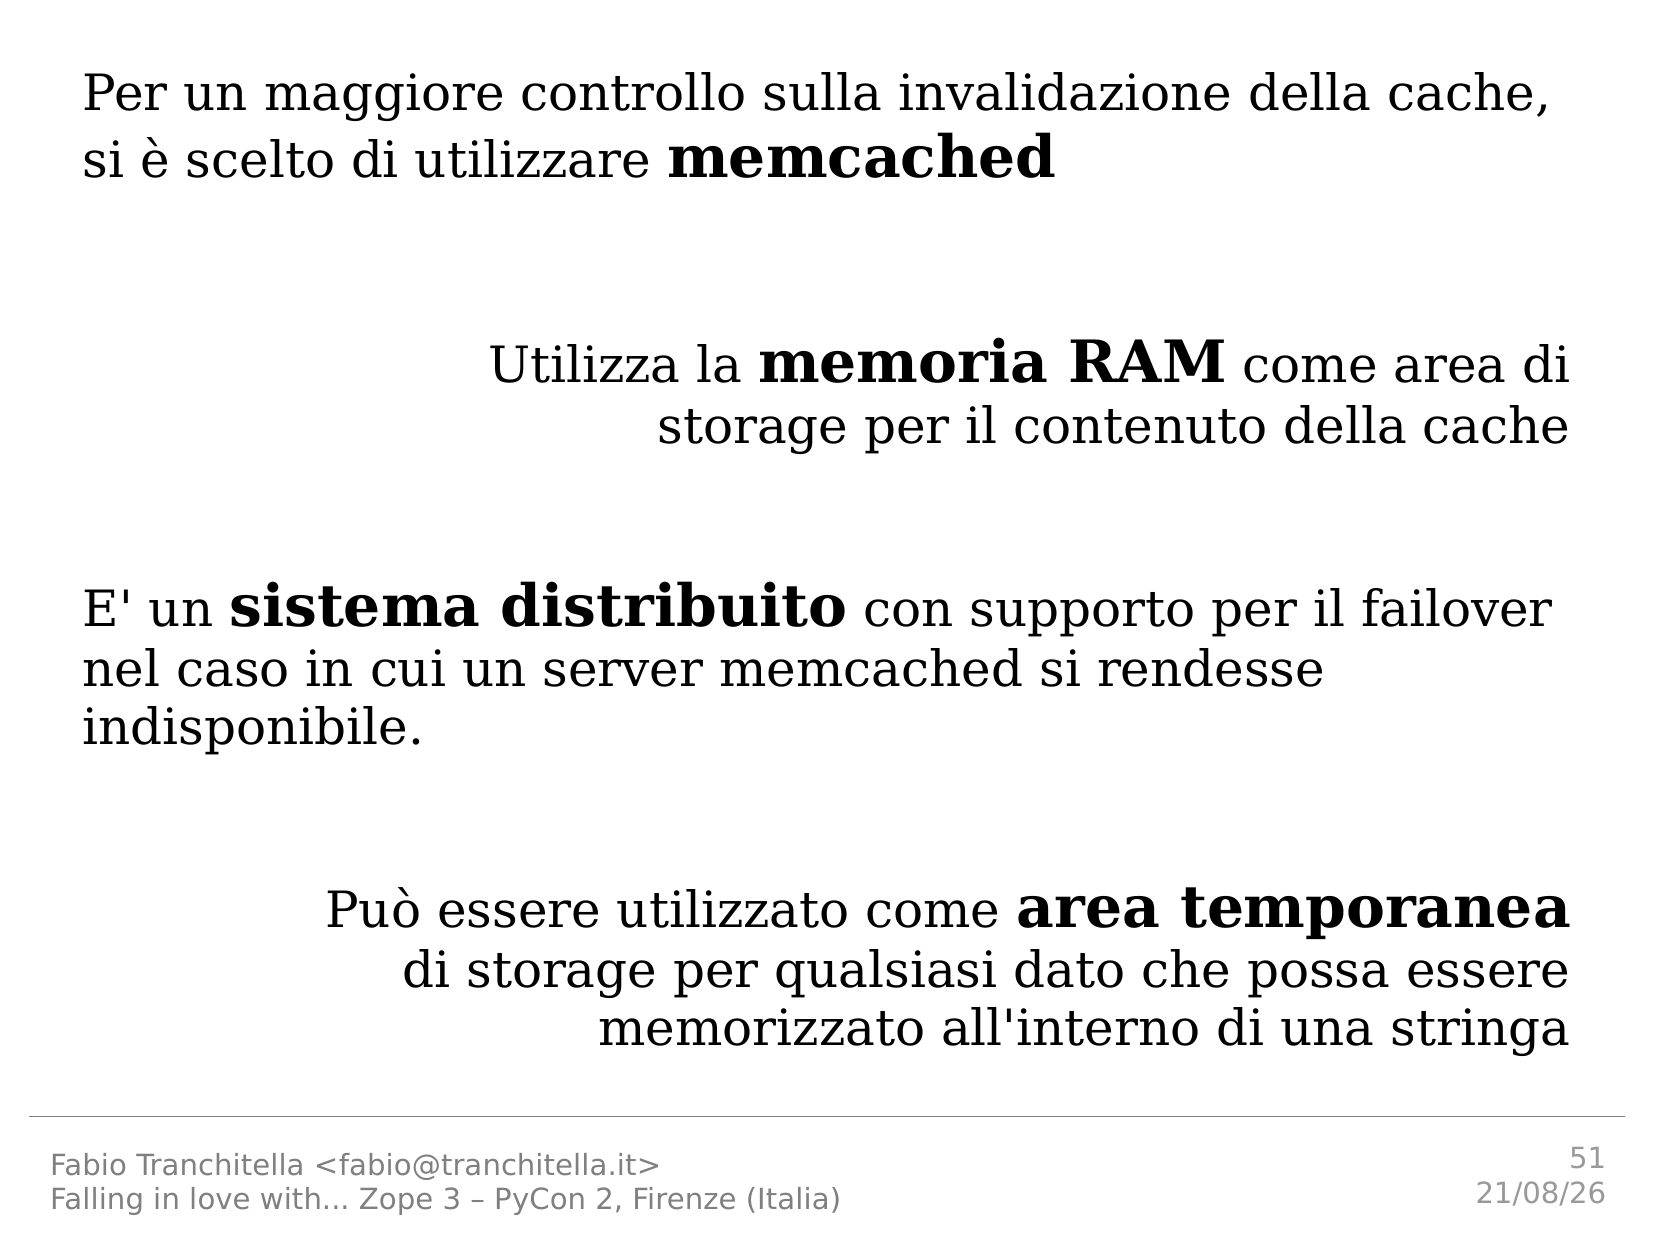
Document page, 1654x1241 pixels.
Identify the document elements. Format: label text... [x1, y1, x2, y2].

subtitle Per un maggiore controllo sulla invalidazione della cache, si è scelto di utilizzare memcached Utilizza la memoria RAM come area di storage per il contenuto della cache E' un sistema distribuito con supporto per il failover nel caso in cui un server memcached si rendesse indisponibile. Può essere utilizzato come area temporanea di storage per qualsiasi dato che possa essere memorizzato all'interno di una stringa [82, 59, 1571, 1063]
